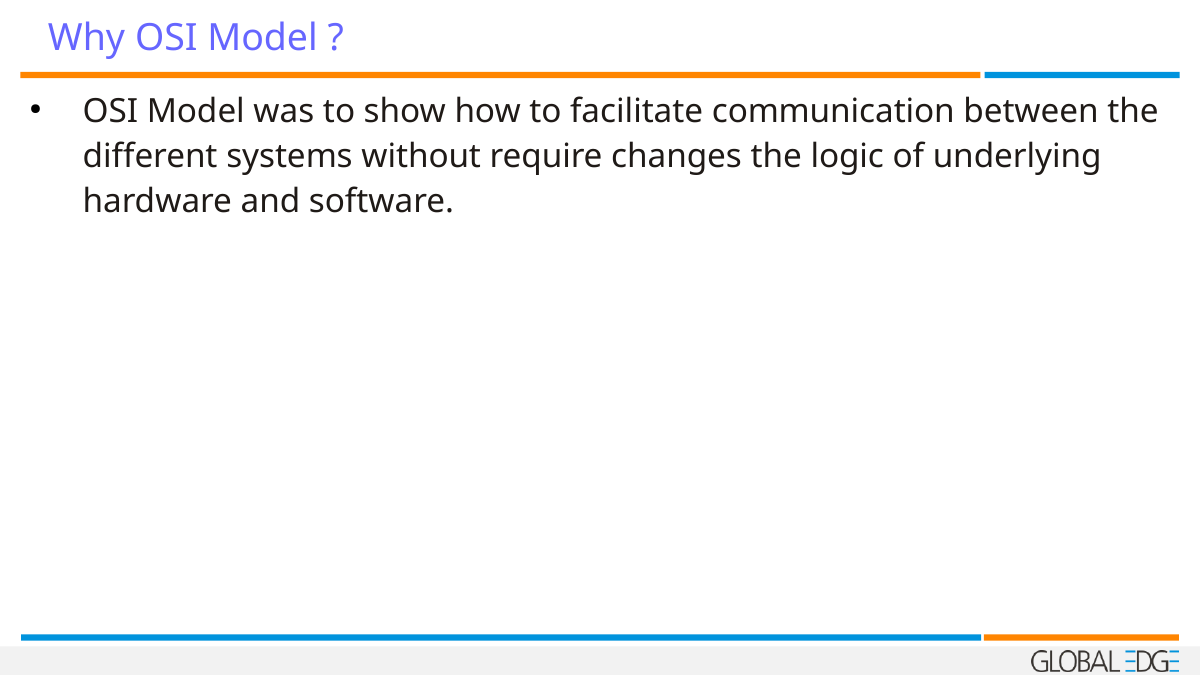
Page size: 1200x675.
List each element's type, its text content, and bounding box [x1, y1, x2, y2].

list OSI Model was to show how to facilitate communication between the different systems without require changes the logic of underlying hardware and software. [11, 86, 1200, 627]
picture [1031, 650, 1179, 672]
title Why OSI Model ? [12, 9, 1088, 63]
